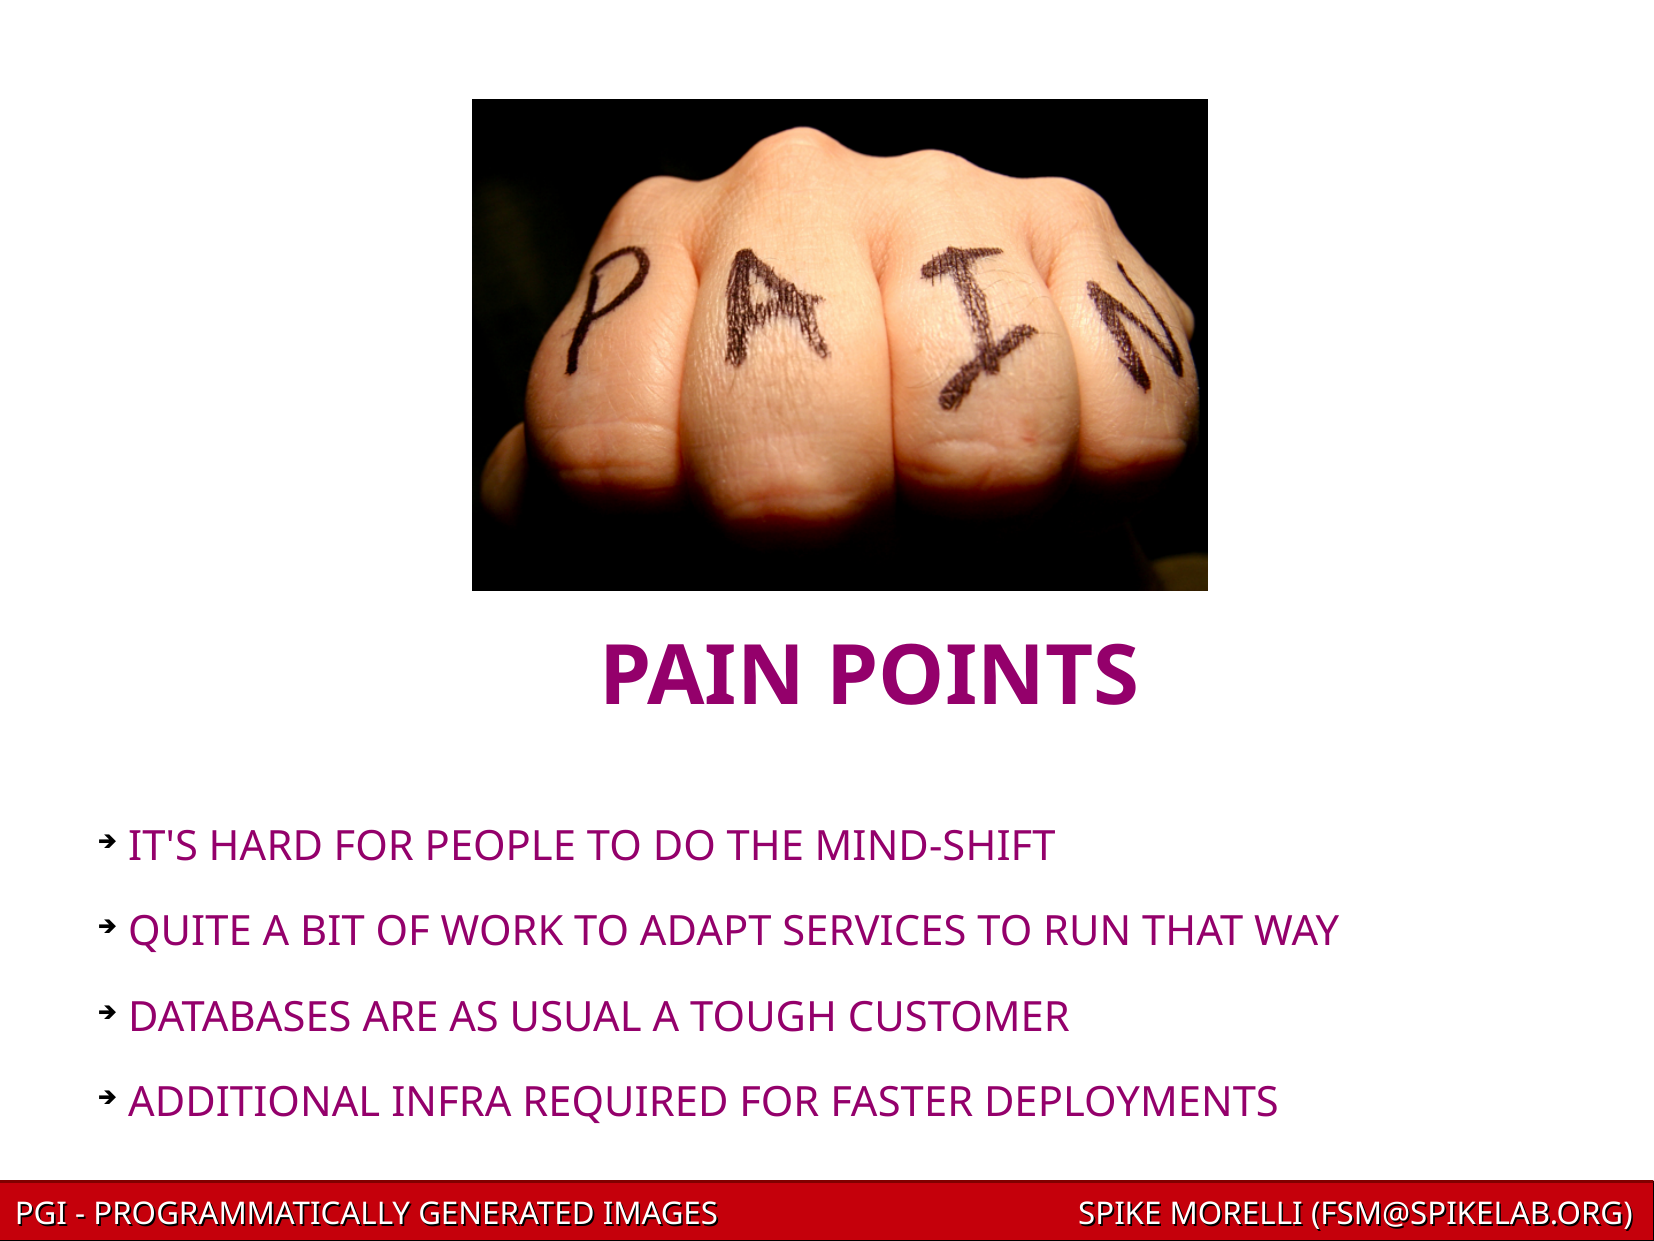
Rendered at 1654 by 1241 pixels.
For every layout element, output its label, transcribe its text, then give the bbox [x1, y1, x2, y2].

text_box SPIKE MORELLI (FSM@SPIKELAB.ORG) [1619, 1184, 1643, 1235]
text_box [1619, 1183, 1654, 1241]
text_box IT'S HARD FOR PEOPLE TO DO THE MIND-SHIFT QUITE A BIT OF WORK TO ADAPT SERVICES TO RUN THAT WAY DATABASES ARE AS USUAL A TOUGH CUSTOMER ADDITIONAL INFRA REQUIRED FOR FASTER DEPLOYMENTS [82, 779, 1619, 1241]
text_box PAIN POINTS [584, 608, 1140, 717]
text_box PGI - PROGRAMMATICALLY GENERATED IMAGES [0, 1184, 82, 1235]
text_box [0, 1235, 82, 1241]
picture [472, 99, 1208, 591]
